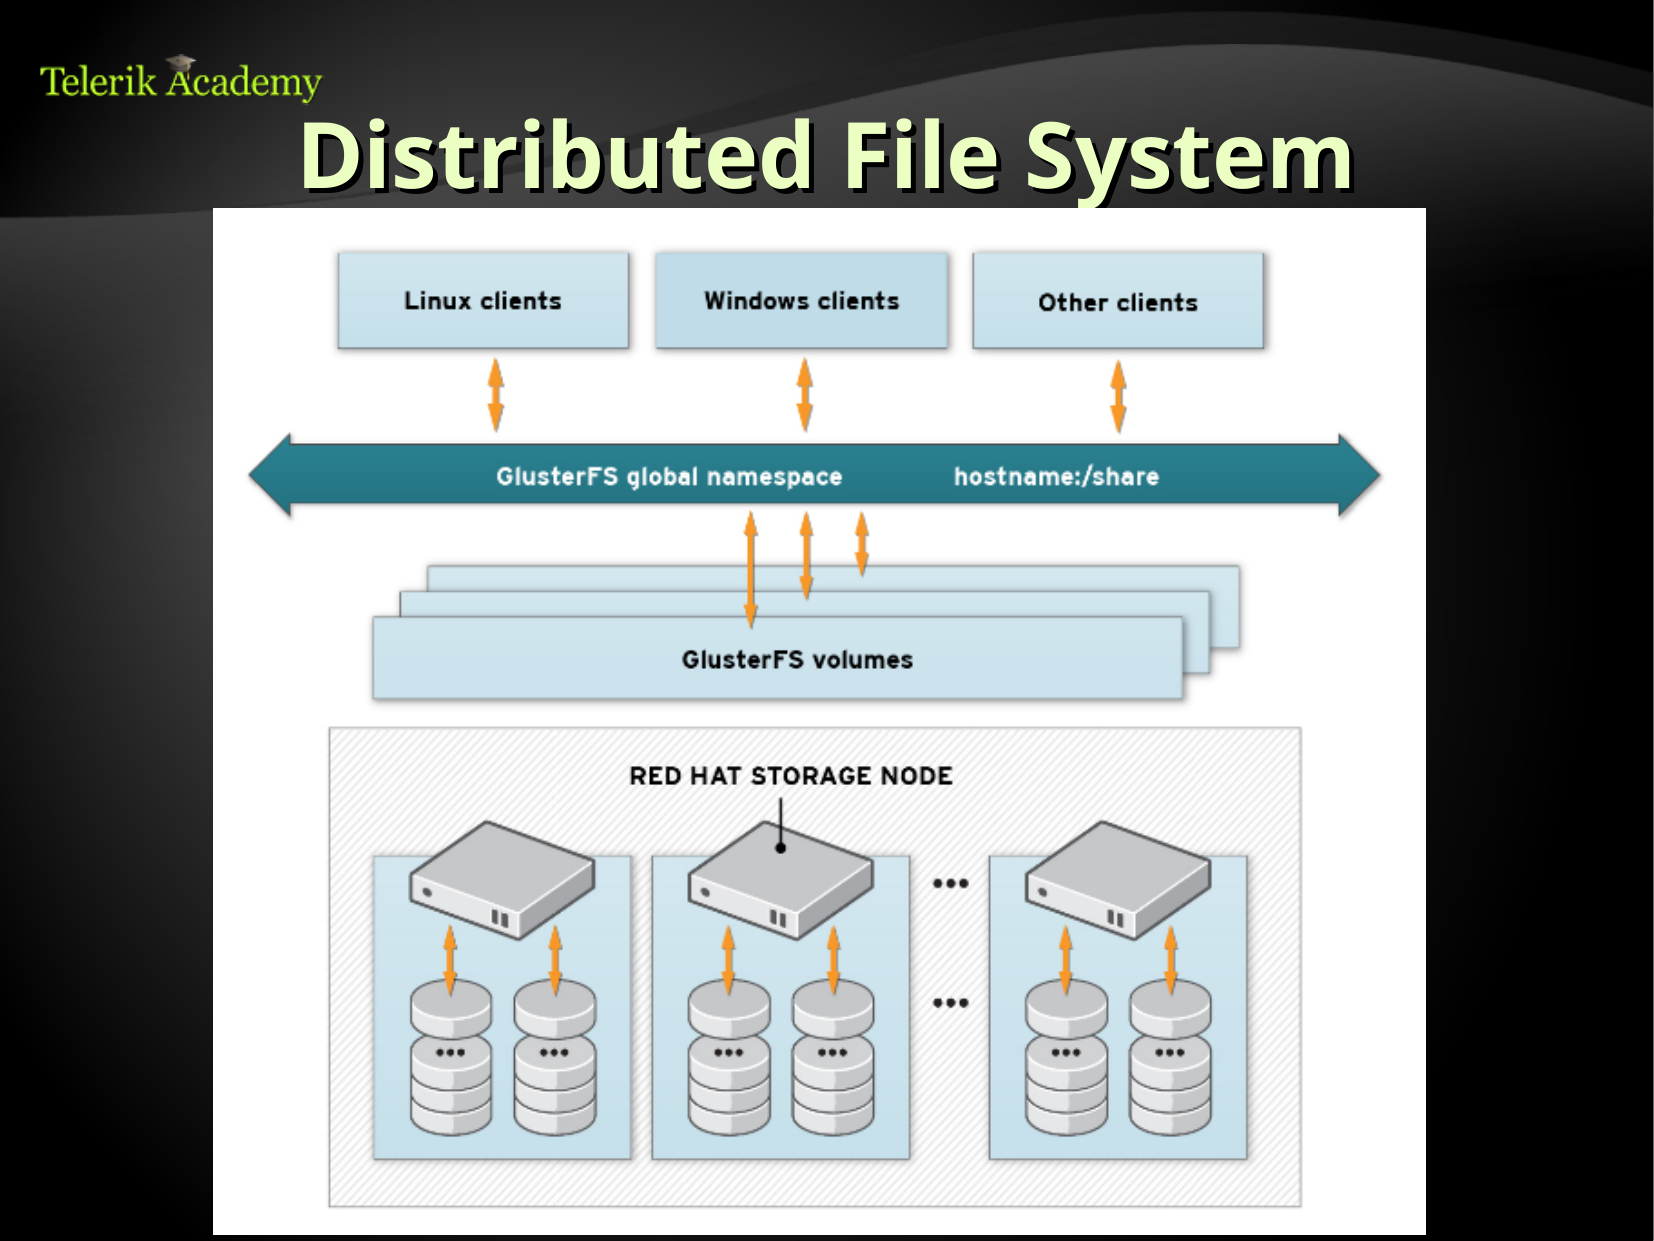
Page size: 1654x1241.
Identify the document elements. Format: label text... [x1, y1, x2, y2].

picture [0, 0, 1654, 1241]
title Distributed File System [82, 49, 1571, 257]
